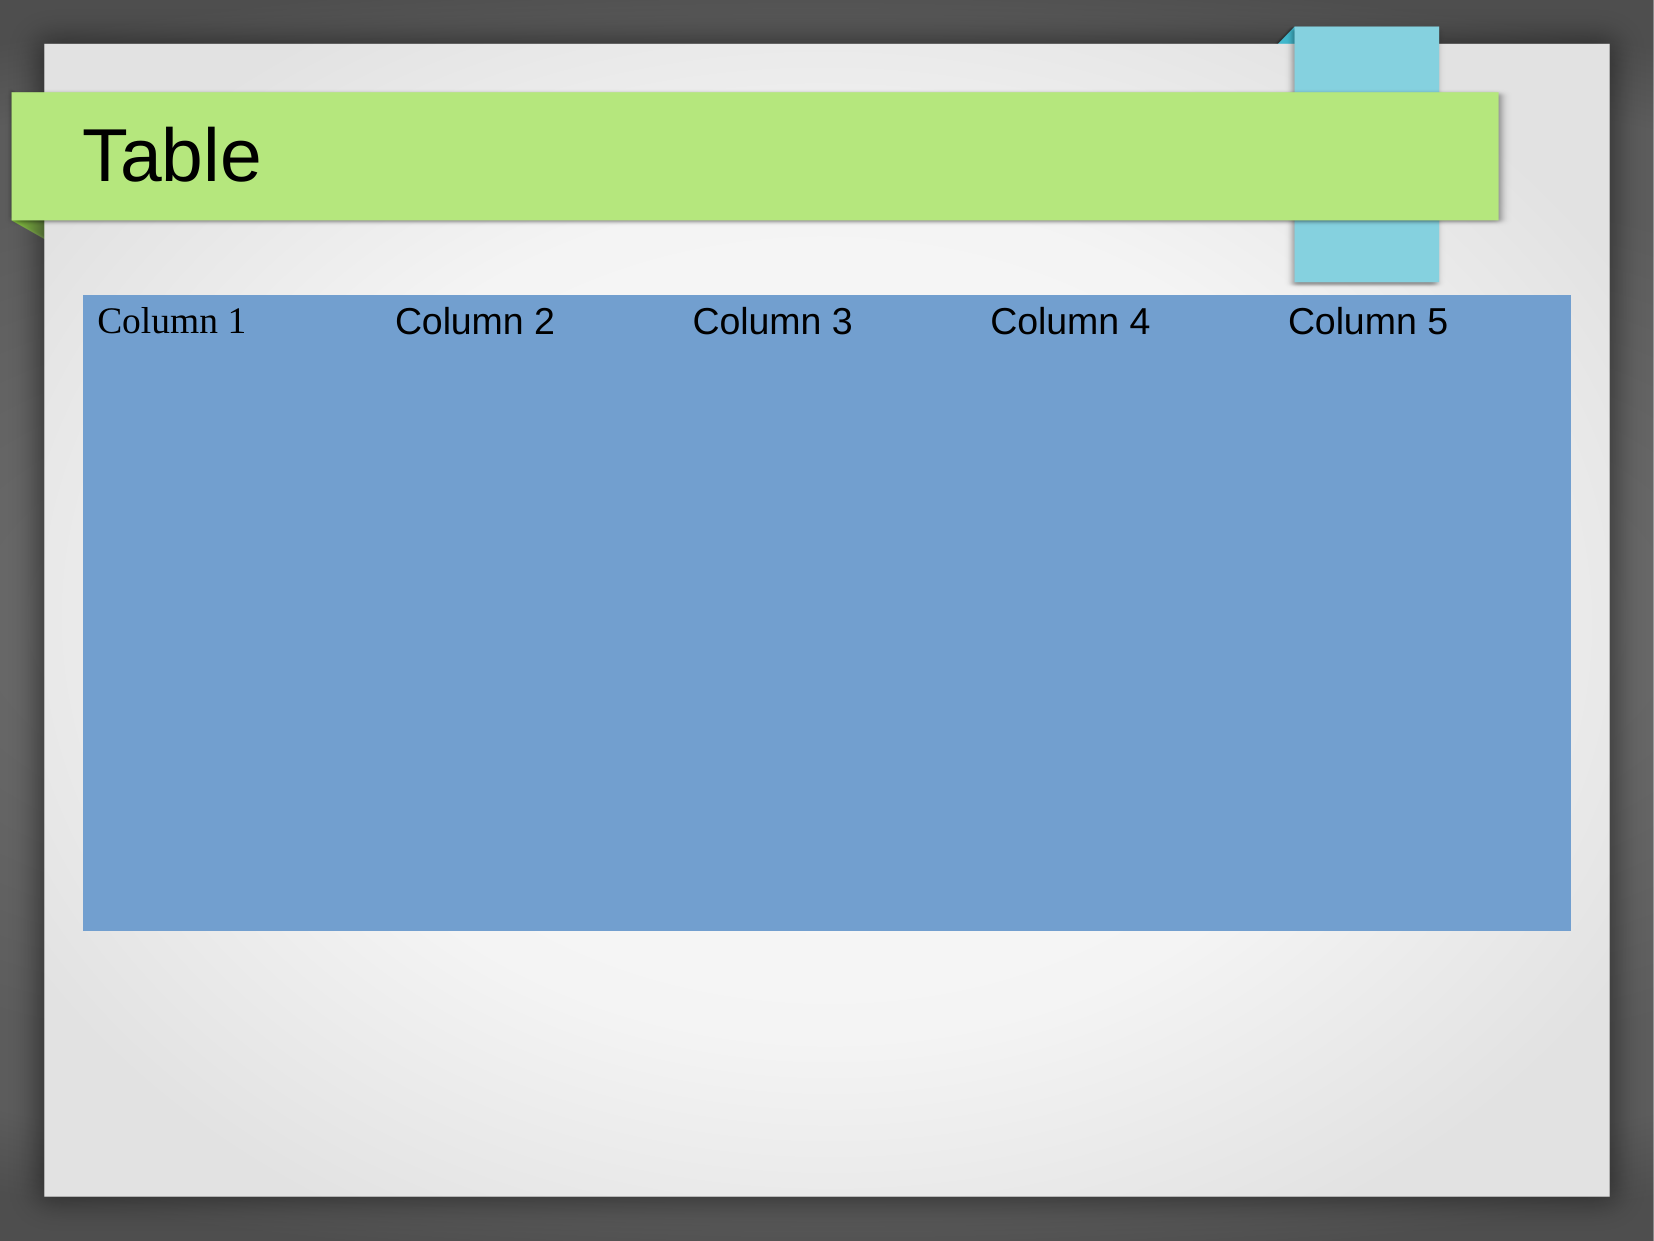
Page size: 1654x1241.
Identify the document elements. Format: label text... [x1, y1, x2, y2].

table_cell [1273, 394, 1571, 454]
table_cell [1273, 871, 1571, 931]
title Table [82, 94, 1264, 213]
table_cell [976, 633, 1273, 692]
table_cell [678, 573, 976, 633]
table_cell [83, 573, 380, 633]
table_cell [976, 513, 1273, 573]
table_cell [678, 394, 976, 454]
table_cell [380, 394, 678, 454]
table_cell [83, 633, 380, 692]
table_cell [976, 871, 1273, 931]
table_cell [1273, 573, 1571, 633]
table_cell [380, 692, 678, 752]
table_cell [1273, 692, 1571, 752]
table_cell [1273, 454, 1571, 513]
table_cell [976, 752, 1273, 812]
table_header Column 5 [1273, 295, 1571, 394]
table_cell [83, 454, 380, 513]
table_cell [678, 633, 976, 692]
table_cell [678, 454, 976, 513]
table_cell [380, 573, 678, 633]
table_cell [1273, 812, 1571, 871]
table_header Column 3 [678, 295, 976, 394]
table_cell [83, 871, 380, 931]
table_cell [83, 513, 380, 573]
table_cell [678, 692, 976, 752]
table_cell [380, 752, 678, 812]
table_cell [83, 752, 380, 812]
table_cell [976, 573, 1273, 633]
table_cell [380, 871, 678, 931]
table_cell [976, 454, 1273, 513]
table_cell [678, 752, 976, 812]
table_header Column 1 [83, 295, 380, 394]
table_cell [380, 454, 678, 513]
table_cell [83, 812, 380, 871]
table_cell [83, 692, 380, 752]
table_cell [678, 513, 976, 573]
table_cell [380, 633, 678, 692]
table_cell [1273, 633, 1571, 692]
table_cell [380, 812, 678, 871]
table_cell [83, 394, 380, 454]
table_cell [976, 692, 1273, 752]
table_cell [1273, 752, 1571, 812]
table_header Column 2 [380, 295, 678, 394]
table_header Column 4 [976, 295, 1273, 394]
table_cell [976, 394, 1273, 454]
table_cell [678, 812, 976, 871]
table_cell [380, 513, 678, 573]
table_cell [976, 812, 1273, 871]
table_cell [1273, 513, 1571, 573]
table_cell [678, 871, 976, 931]
